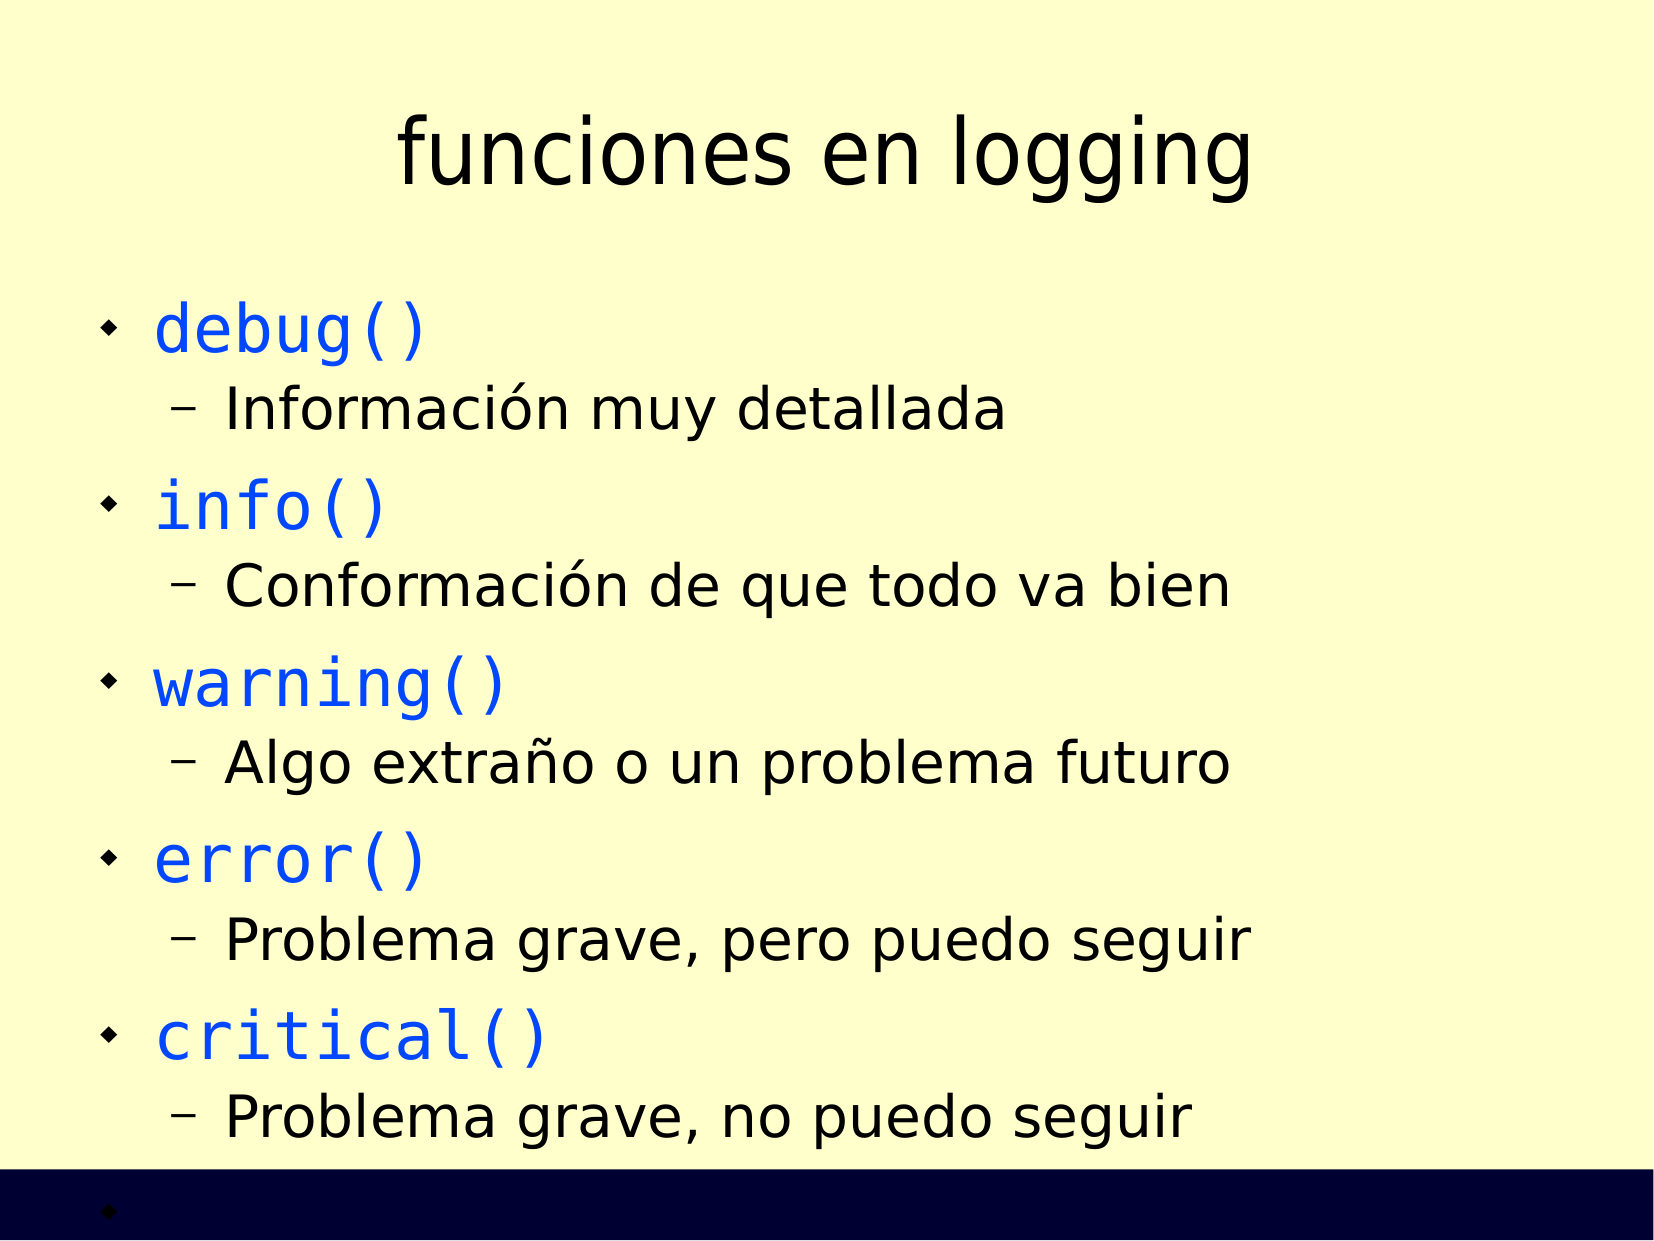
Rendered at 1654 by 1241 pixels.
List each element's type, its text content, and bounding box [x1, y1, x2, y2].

title funciones en logging [82, 49, 1571, 257]
list debug() Información muy detallada info() Conformación de que todo va bien warning() Algo extraño o un problema futuro error() Problema grave, pero puedo seguir critical() Problema grave, no puedo seguir [82, 290, 1538, 1158]
